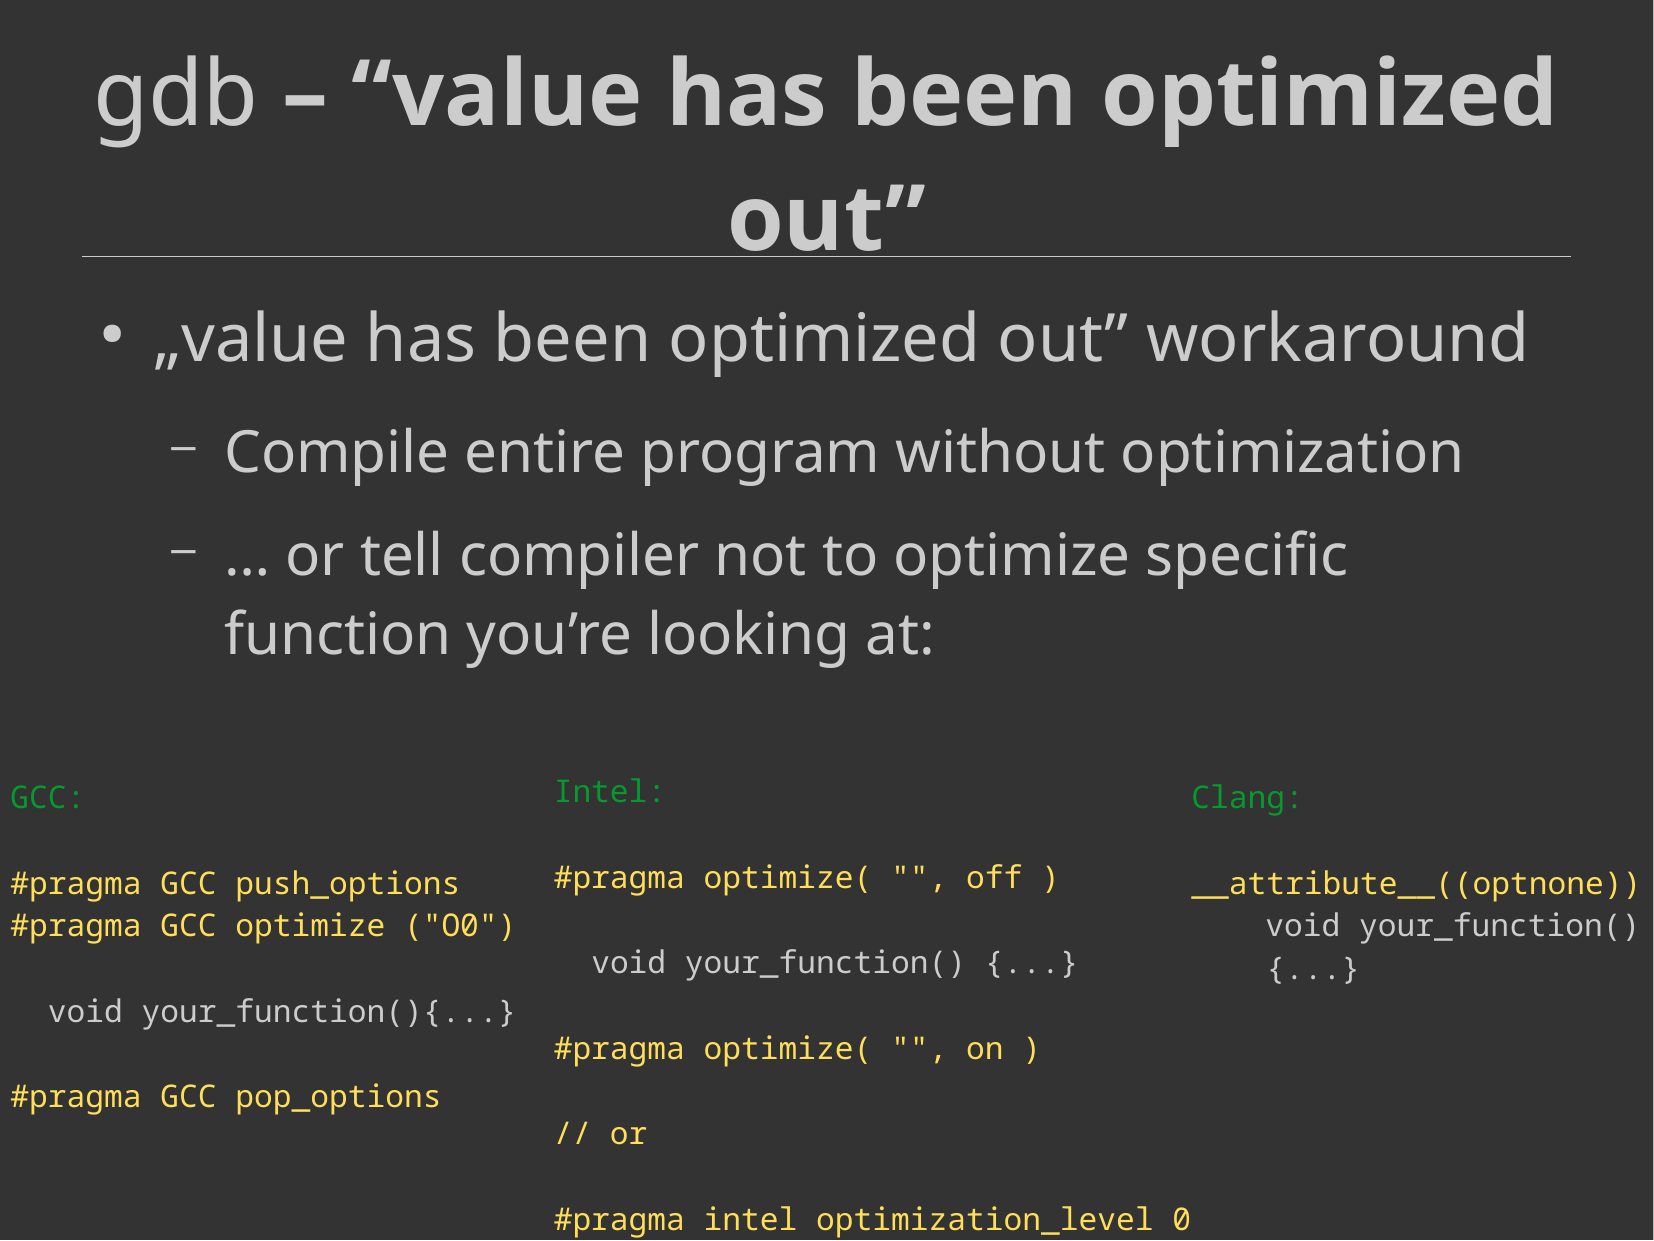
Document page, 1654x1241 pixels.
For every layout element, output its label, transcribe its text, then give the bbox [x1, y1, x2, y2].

text_box Intel: #pragma optimize( "", off ) void your_function() {...} #pragma optimize( "", on ) // or #pragma intel optimization_level 0 void your_funtction(){...} [538, 761, 1306, 1239]
text_box Clang: __attribute__((optnone)) void your_function() {...} [1176, 767, 1654, 961]
text_box GCC: #pragma GCC push_options #pragma GCC optimize ("O0") void your_function(){...} #pragma GCC pop_options [0, 767, 538, 1111]
list „value has been optimized out” workaround Compile entire program without optimization … or tell compiler not to optimize specific function you’re looking at: [82, 290, 1571, 672]
title gdb – “value has been optimized out” [82, 49, 1571, 257]
